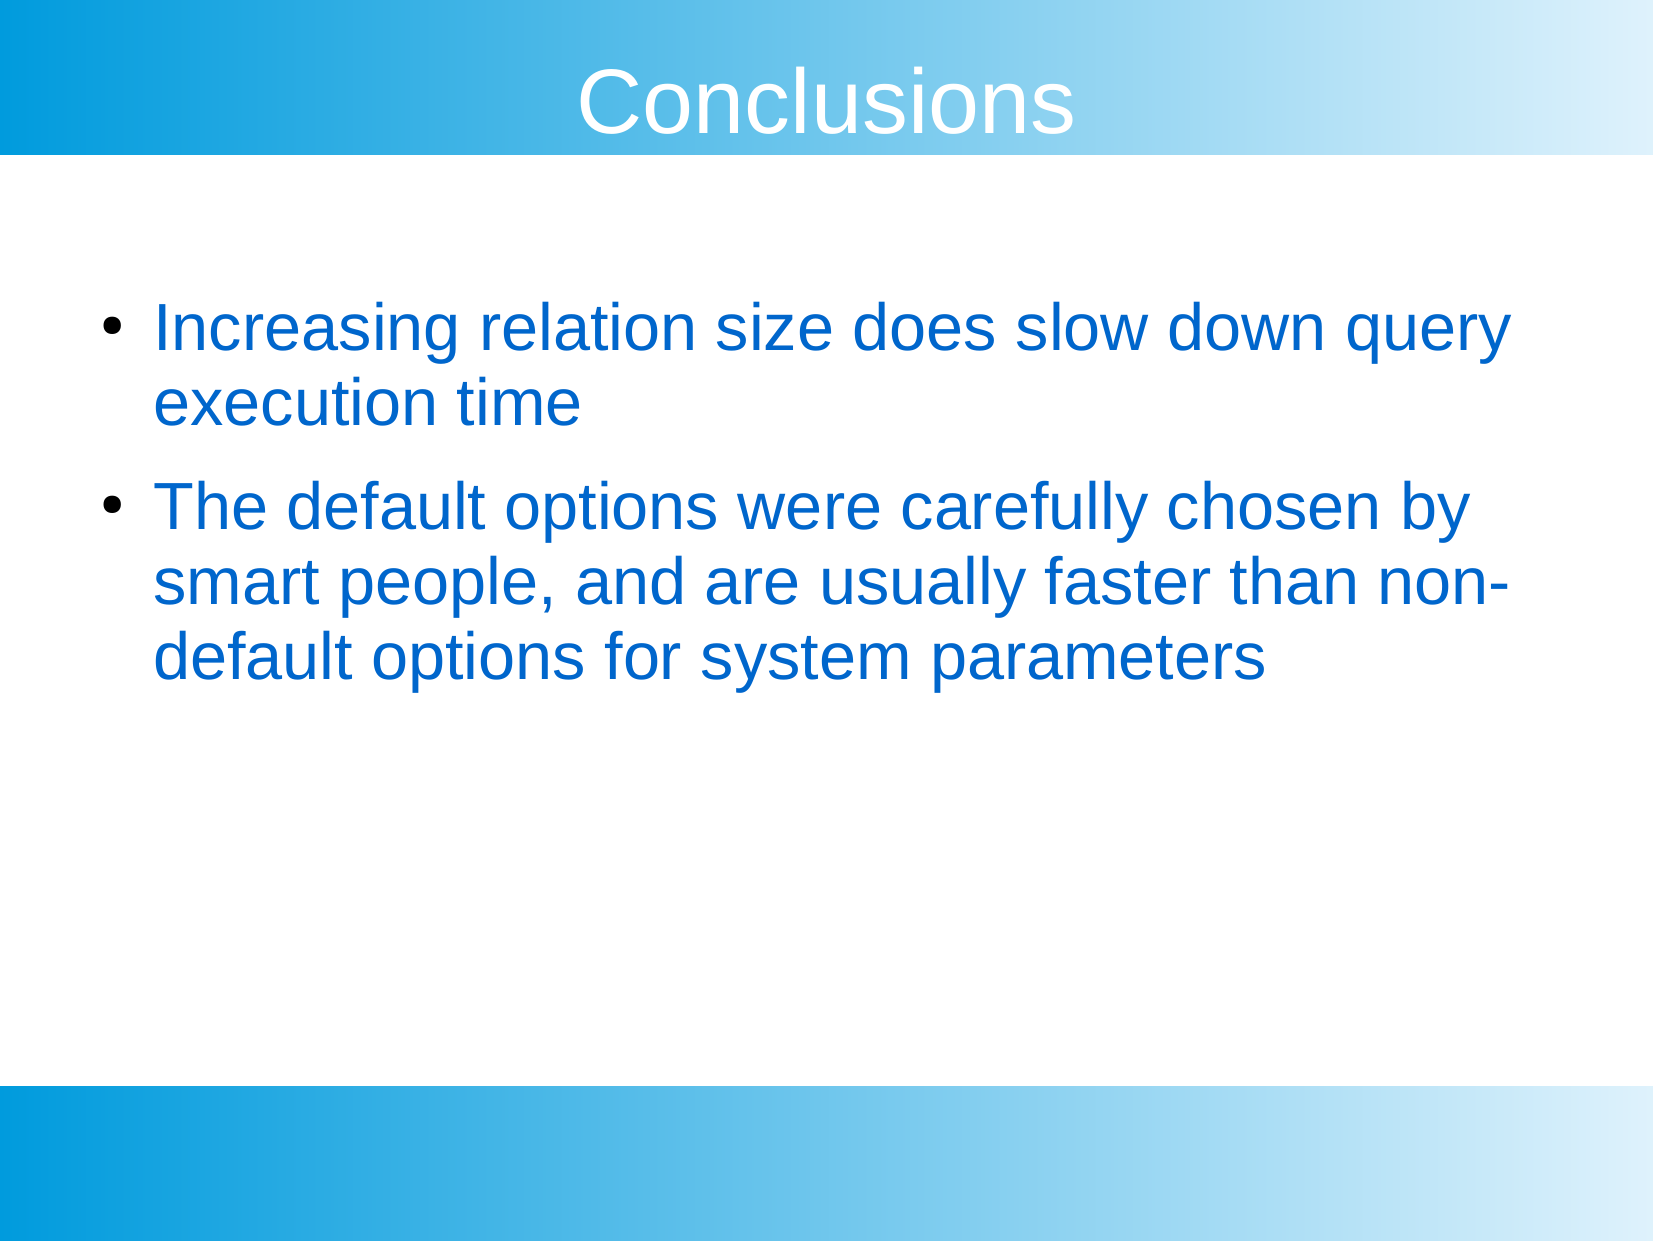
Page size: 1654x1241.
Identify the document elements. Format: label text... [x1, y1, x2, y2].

title Conclusions [82, 49, 1571, 155]
list Increasing relation size does slow down query execution time The default options were carefully chosen by smart people, and are usually faster than non-default options for system parameters [82, 290, 1571, 1010]
